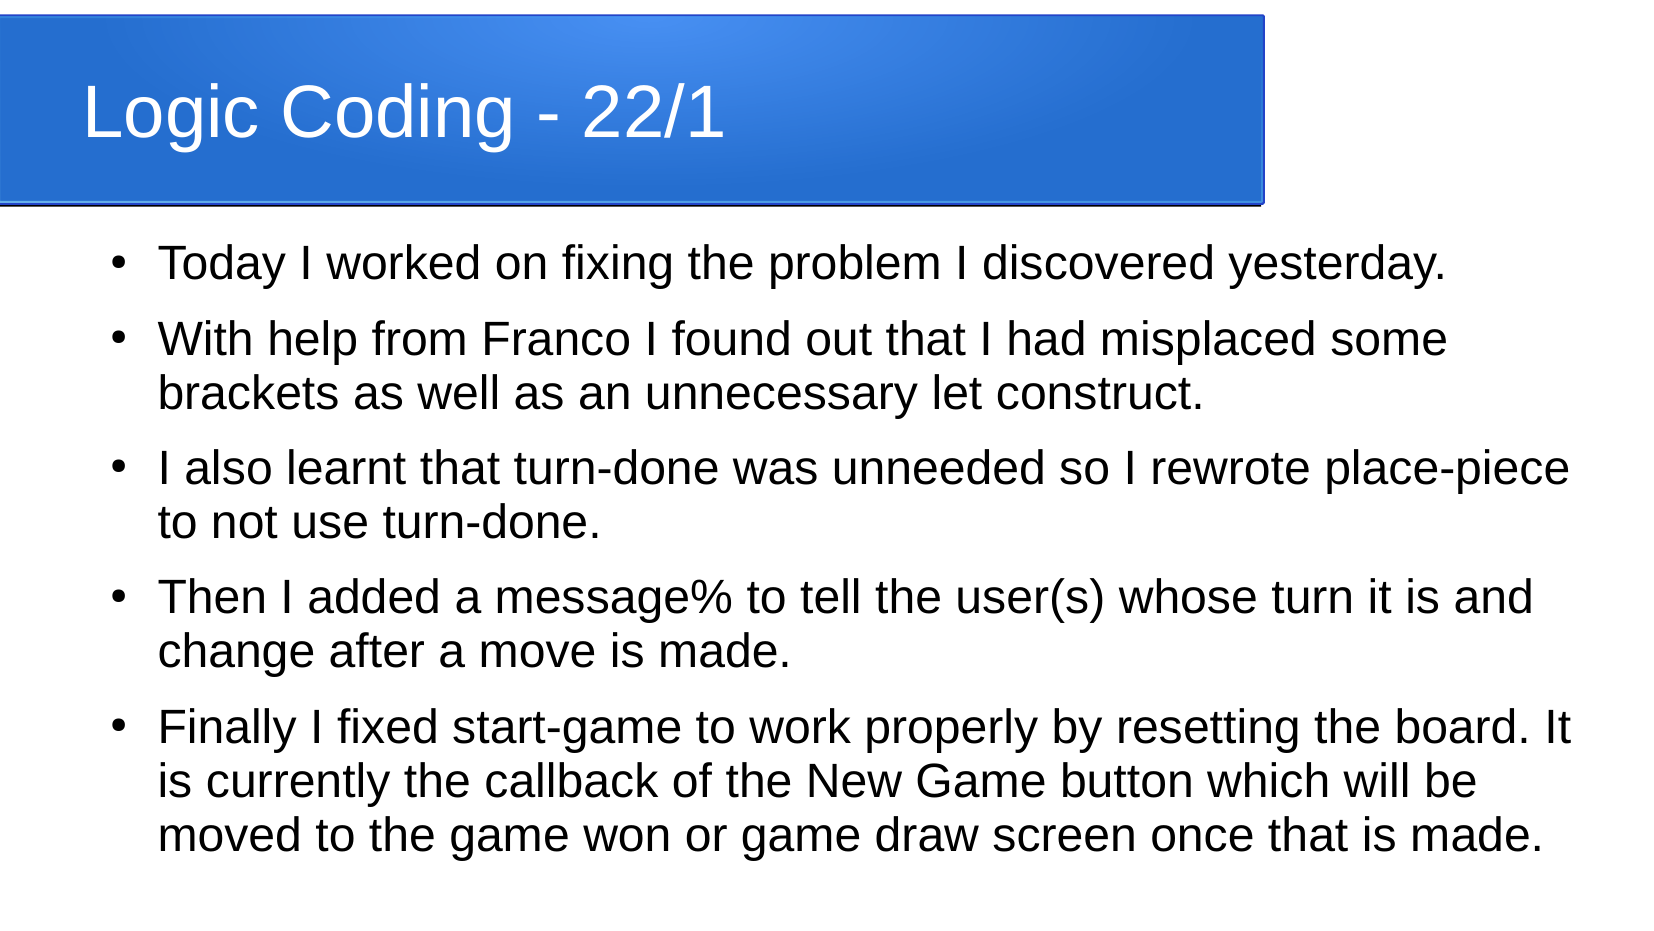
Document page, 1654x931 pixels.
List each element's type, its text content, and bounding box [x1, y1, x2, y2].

list Today I worked on fixing the problem I discovered yesterday. With help from Franco I found out that I had misplaced some brackets as well as an unnecessary let construct. I also learnt that turn-done was unneeded so I rewrote place-piece to not use turn-done. Then I added a message% to tell the user(s) whose turn it is and change after a move is made. Finally I fixed start-game to work properly by resetting the board. It is currently the callback of the New Game button which will be moved to the game won or game draw screen once that is made. [94, 236, 1583, 875]
title Logic Coding - 22/1 [82, 35, 1235, 189]
